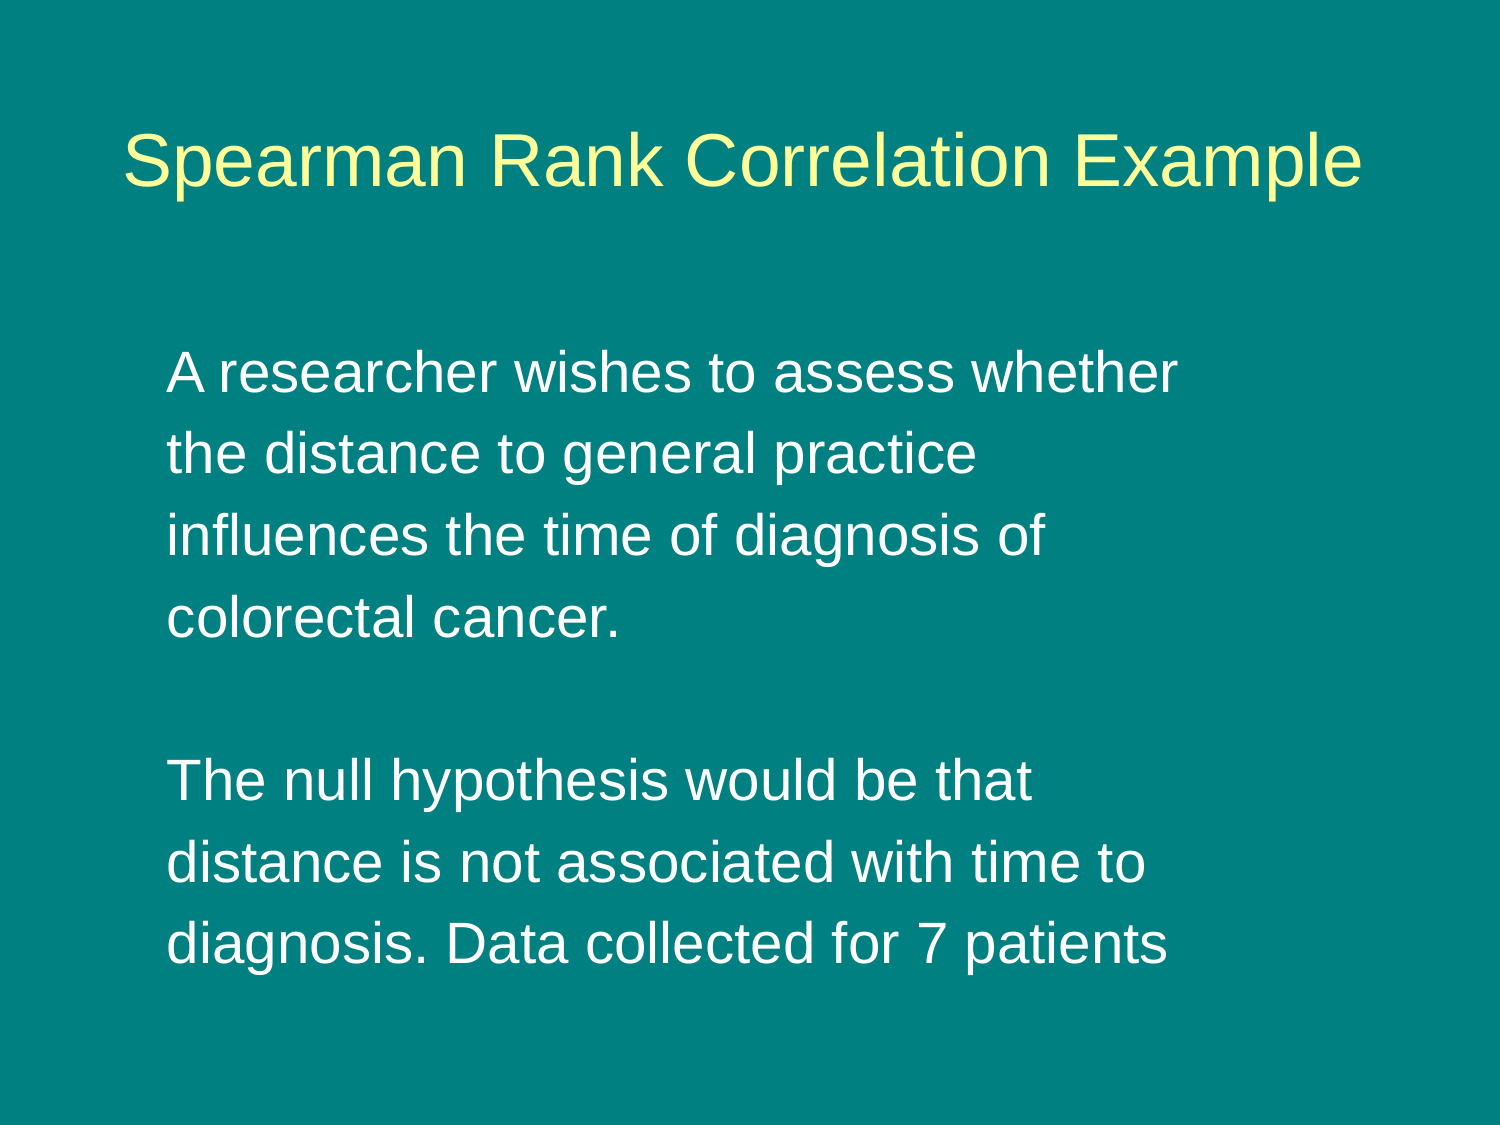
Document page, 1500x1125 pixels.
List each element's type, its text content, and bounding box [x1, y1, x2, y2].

list A researcher wishes to assess whether the distance to general practice influences the time of diagnosis of colorectal cancer. The null hypothesis would be that distance is not associated with time to diagnosis. Data collected for 7 patients [76, 326, 1413, 1102]
title Spearman Rank Correlation Example [50, 62, 1438, 250]
